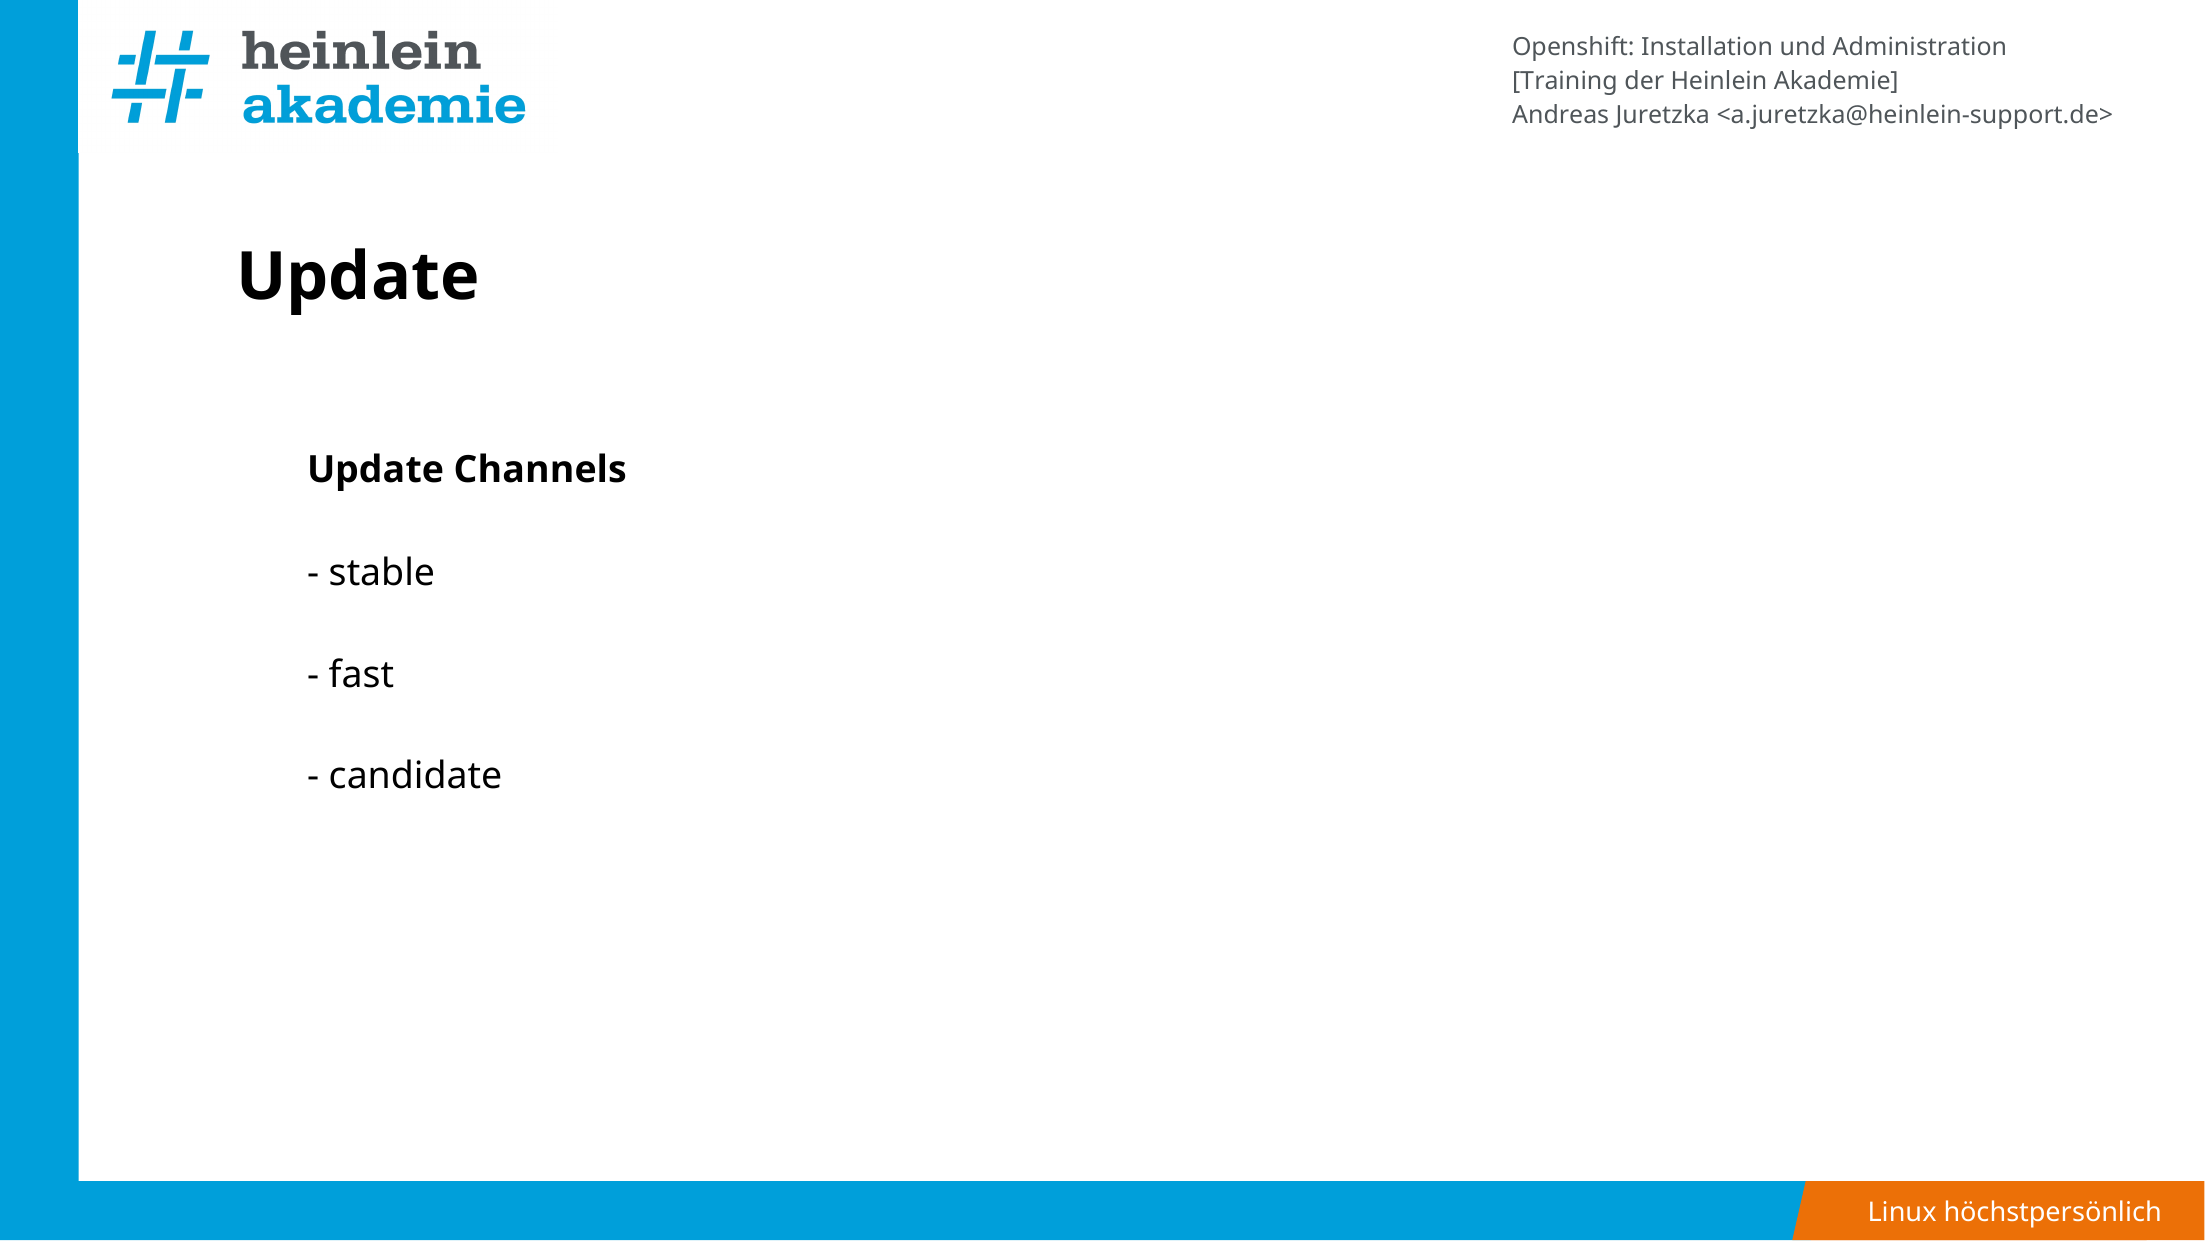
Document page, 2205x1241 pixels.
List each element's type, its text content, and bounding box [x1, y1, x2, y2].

title Update [236, 182, 1979, 319]
picture [79, 0, 558, 153]
list Update Channels - stable - fast - candidate [236, 442, 2038, 1146]
